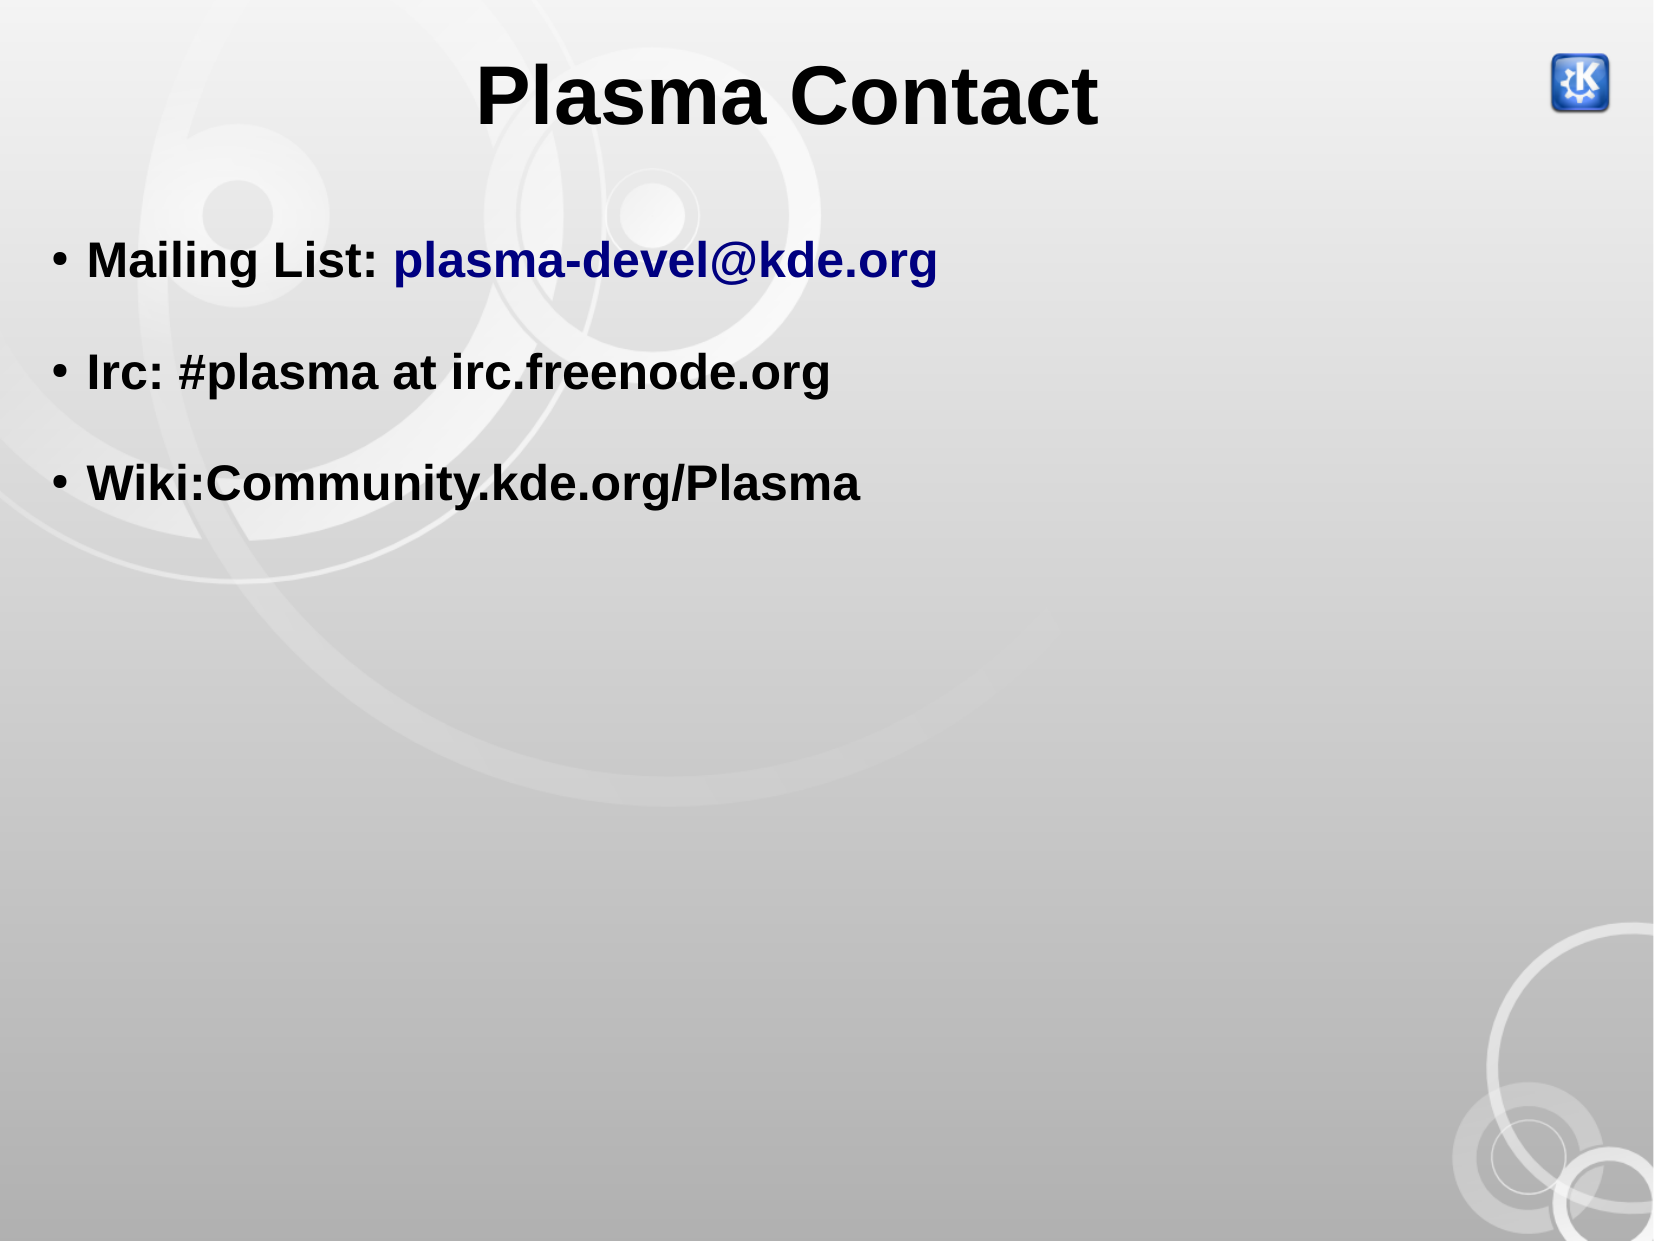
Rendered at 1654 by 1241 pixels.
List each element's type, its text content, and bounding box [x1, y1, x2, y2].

text_box Mailing List: plasma-devel@kde.org Irc: #plasma at irc.freenode.org Wiki:Community.kde.org/Plasma [36, 225, 1642, 886]
picture [0, 0, 1654, 1241]
text_box Plasma Contact [15, 41, 1561, 150]
